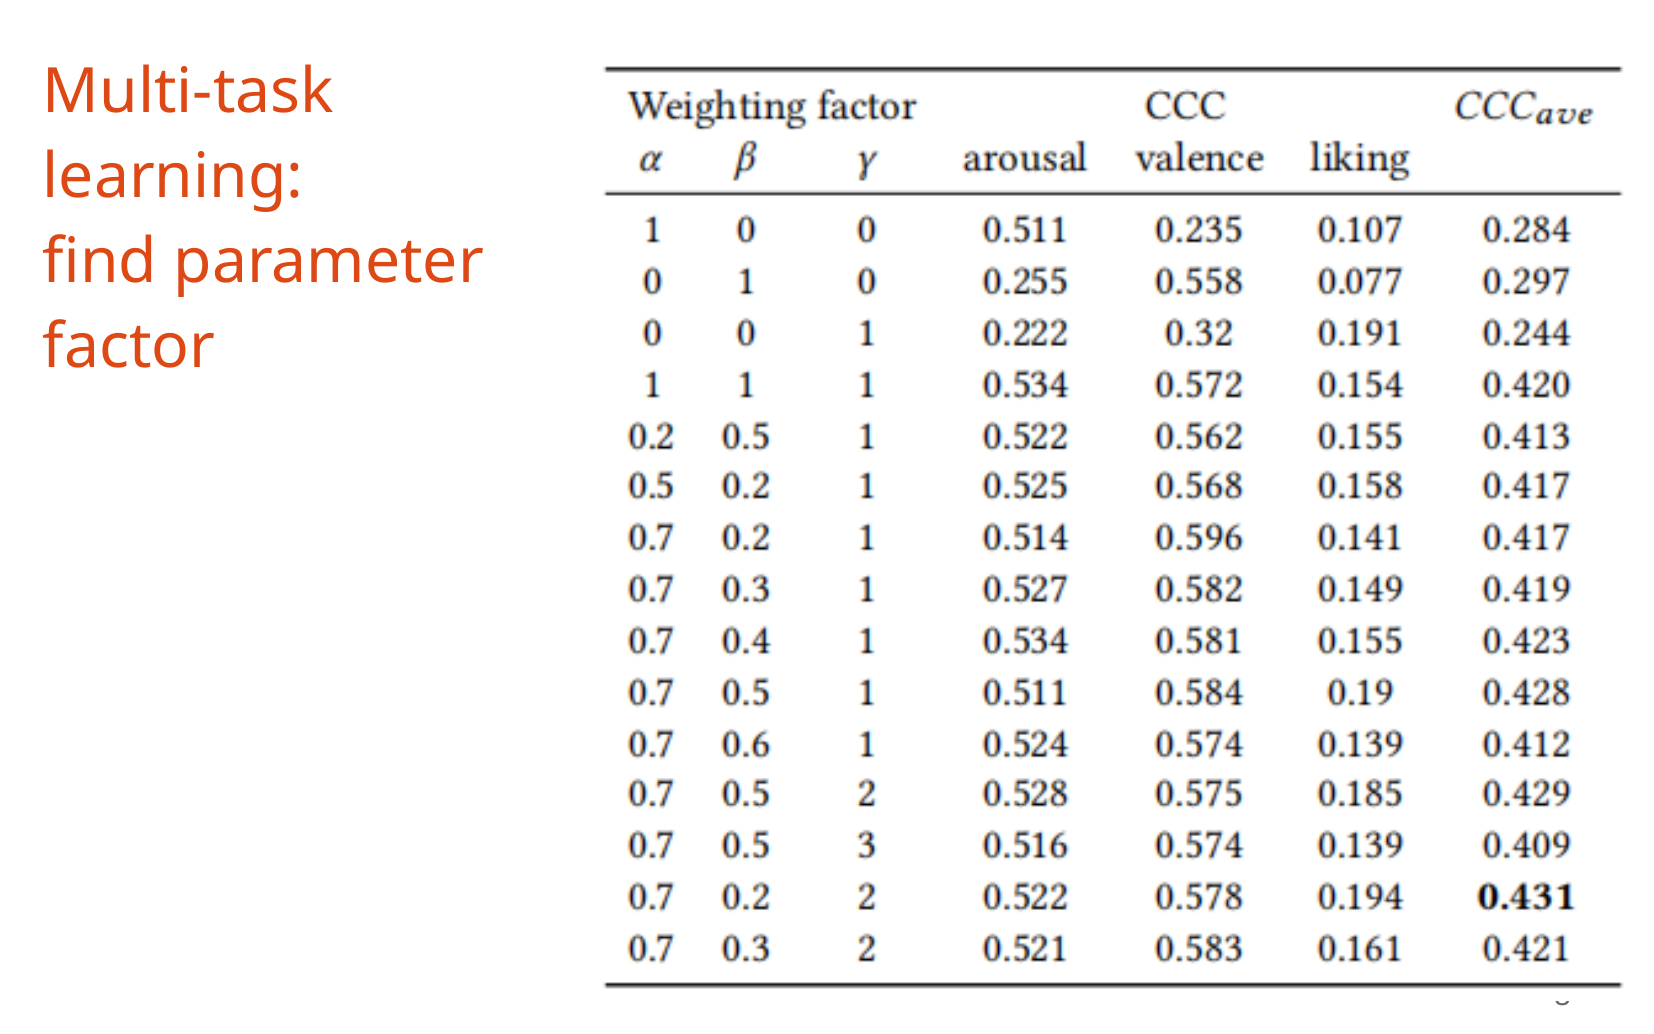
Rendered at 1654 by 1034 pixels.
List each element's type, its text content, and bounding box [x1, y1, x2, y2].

picture [577, 58, 1648, 1001]
title Multi-task learning: find parameter factor [42, 33, 591, 398]
